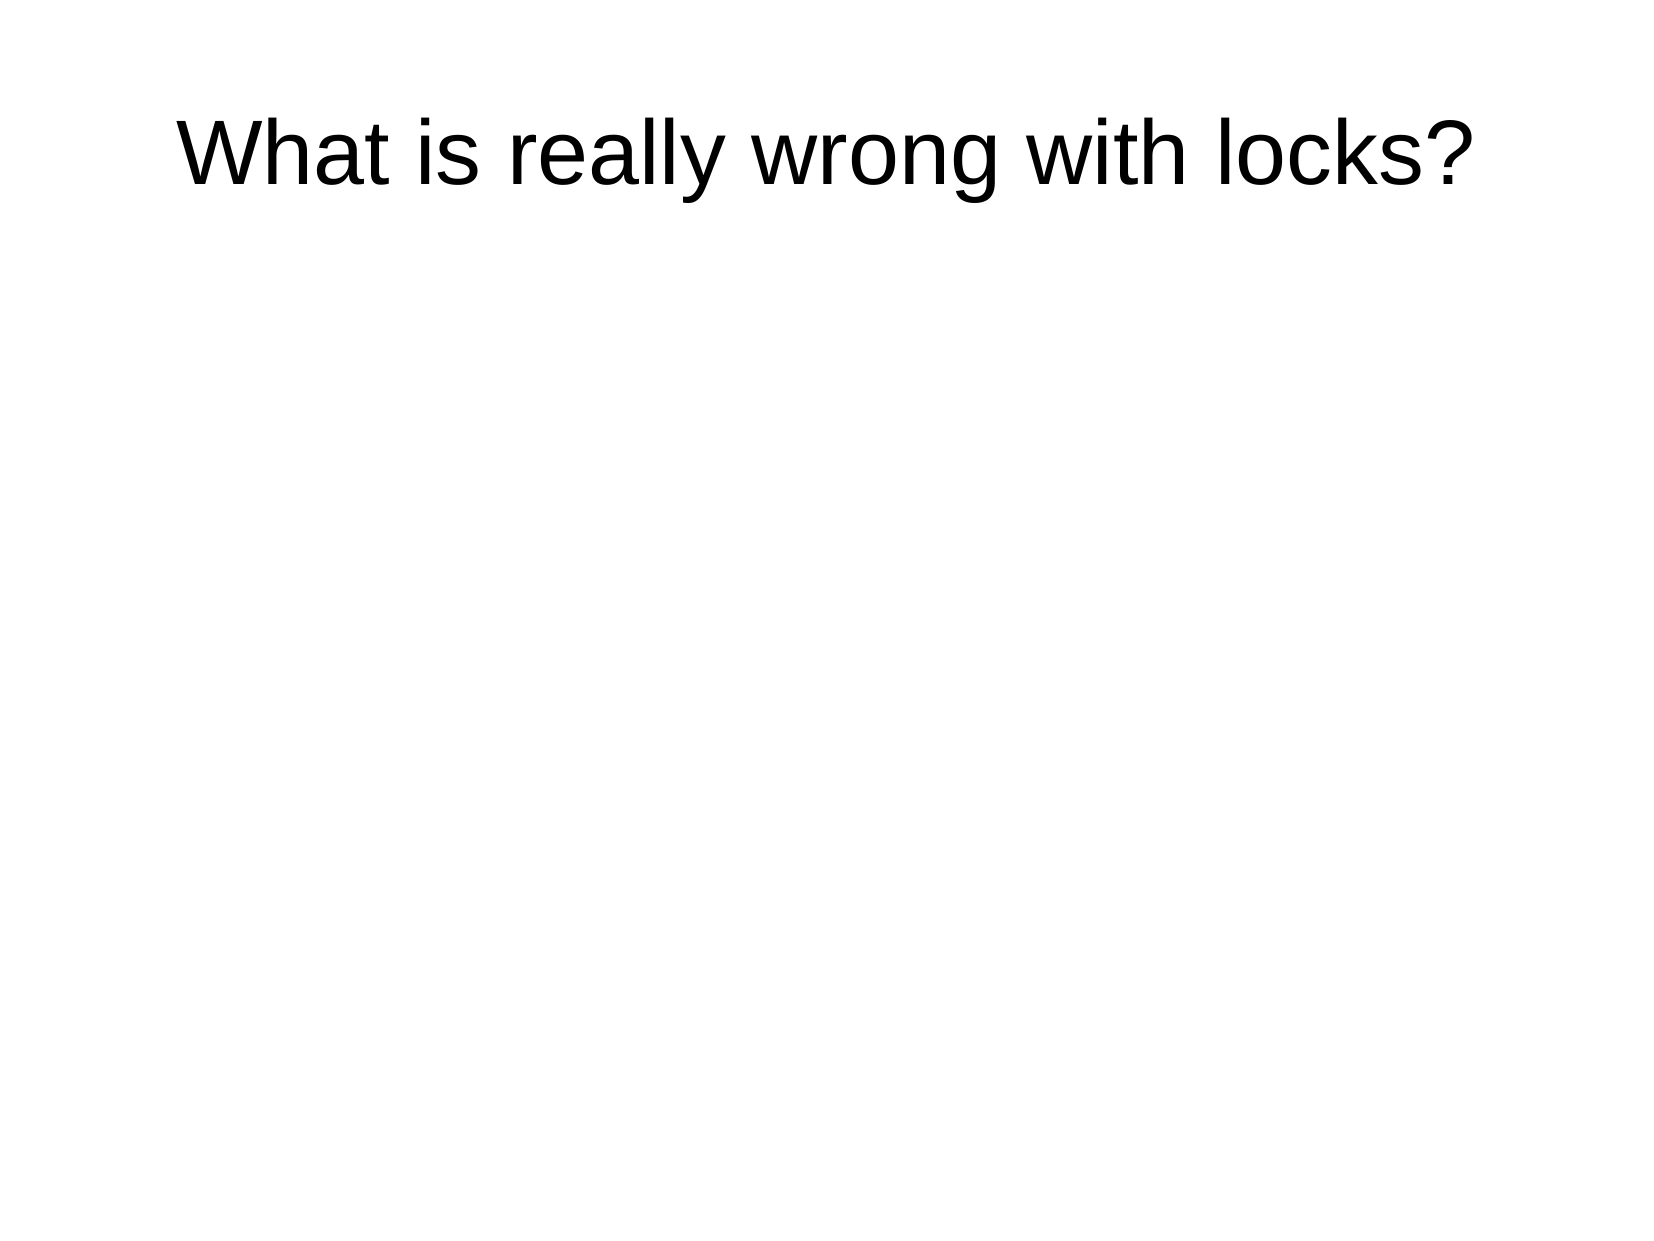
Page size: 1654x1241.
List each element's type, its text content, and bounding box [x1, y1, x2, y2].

title What is really wrong with locks? [82, 49, 1571, 257]
